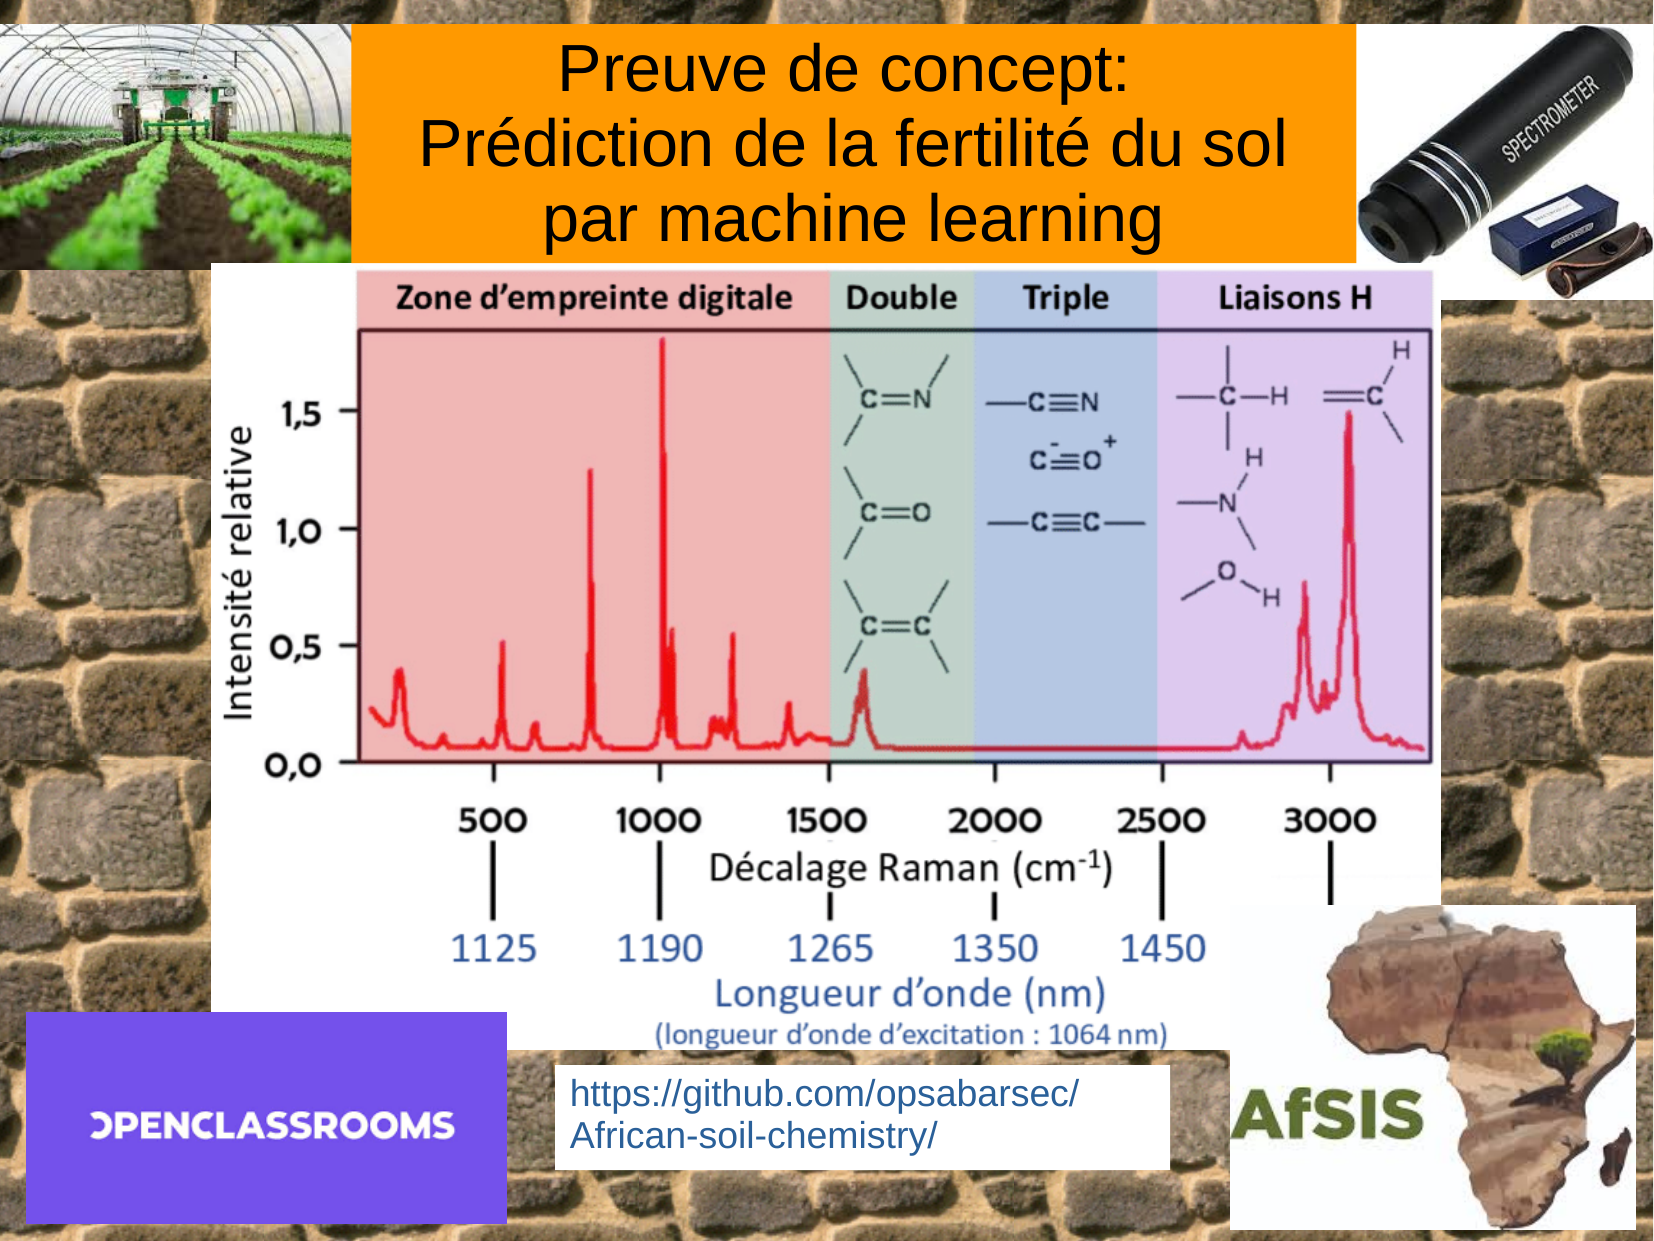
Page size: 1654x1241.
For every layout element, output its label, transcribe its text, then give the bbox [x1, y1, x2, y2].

picture [0, 0, 1654, 1241]
text_box Preuve de concept: Prédiction de la fertilité du sol par machine learning [351, 24, 1357, 264]
text_box https://github.com/opsabarsec/African-soil-chemistry/ [555, 1065, 1171, 1171]
